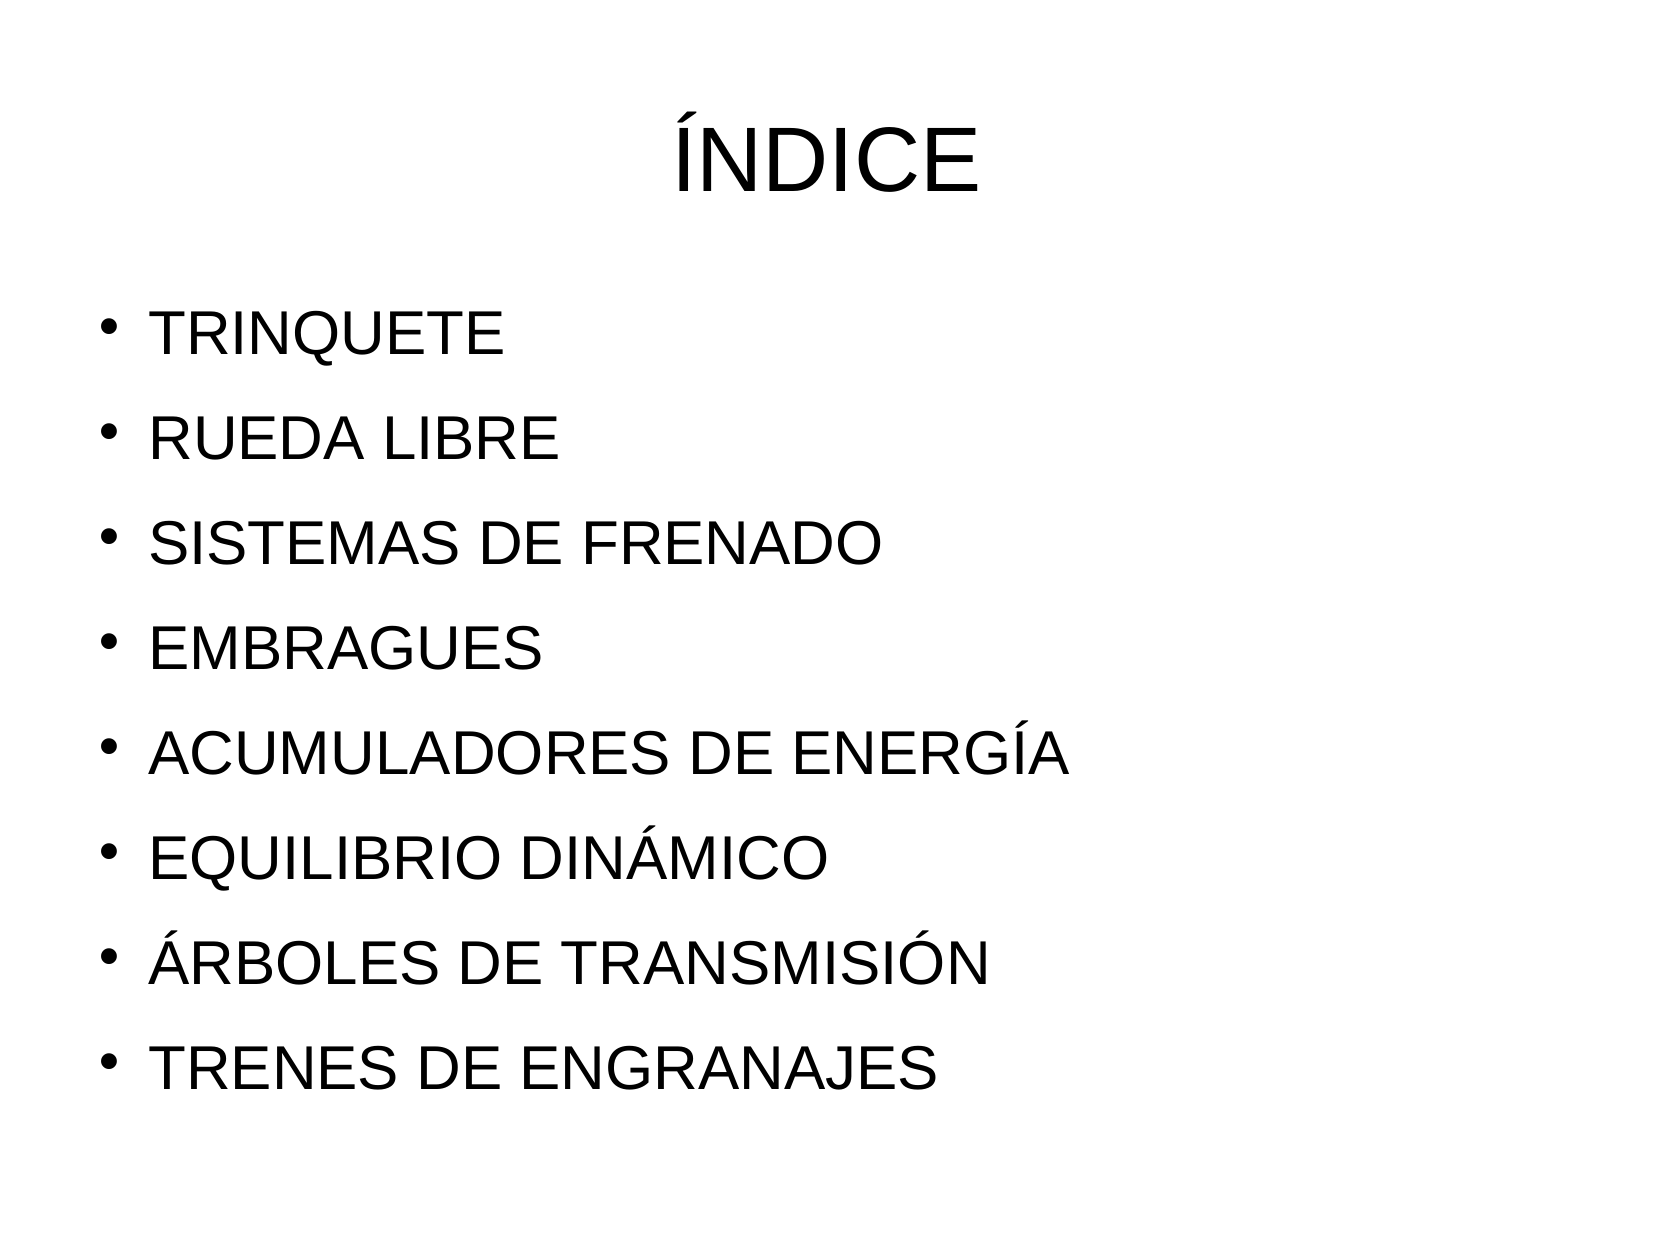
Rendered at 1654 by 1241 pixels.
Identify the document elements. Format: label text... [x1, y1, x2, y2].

title ÍNDICE [82, 49, 1571, 257]
list TRINQUETE RUEDA LIBRE SISTEMAS DE FRENADO EMBRAGUES ACUMULADORES DE ENERGÍA EQUILIBRIO DINÁMICO ÁRBOLES DE TRANSMISIÓN TRENES DE ENGRANAJES [82, 290, 1571, 1109]
